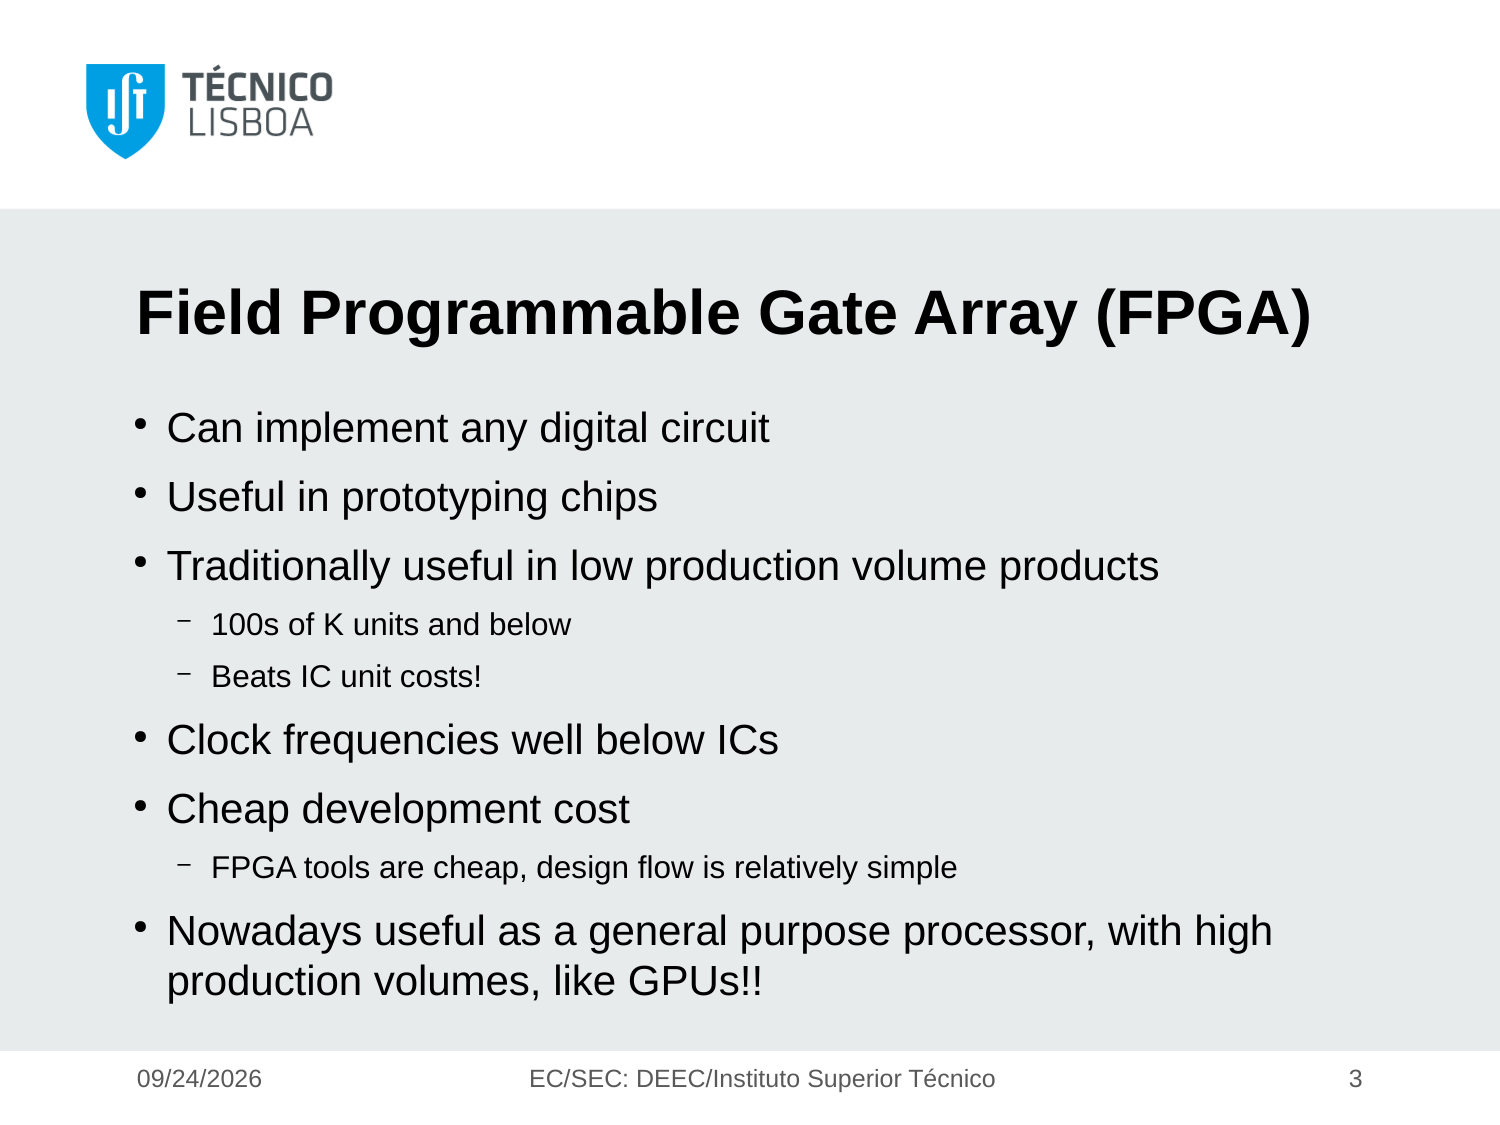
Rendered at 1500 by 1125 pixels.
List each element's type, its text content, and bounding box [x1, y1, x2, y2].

slide_number 10/29/2020 [121, 1052, 425, 1103]
picture [0, 0, 1500, 1125]
slide_number <number> [1077, 1052, 1378, 1103]
list Can implement any digital circuit Useful in prototyping chips Traditionally useful in low production volume products 100s of K units and below Beats IC unit costs! Clock frequencies well below ICs Cheap development cost FPGA tools are cheap, design flow is relatively simple Nowadays useful as a general purpose processor, with high production volumes, like GPUs!! [121, 400, 1378, 1005]
title Field Programmable Gate Array (FPGA) [121, 237, 1378, 381]
footer EC/SEC: DEEC/Instituto Superior Técnico [512, 1052, 1021, 1103]
